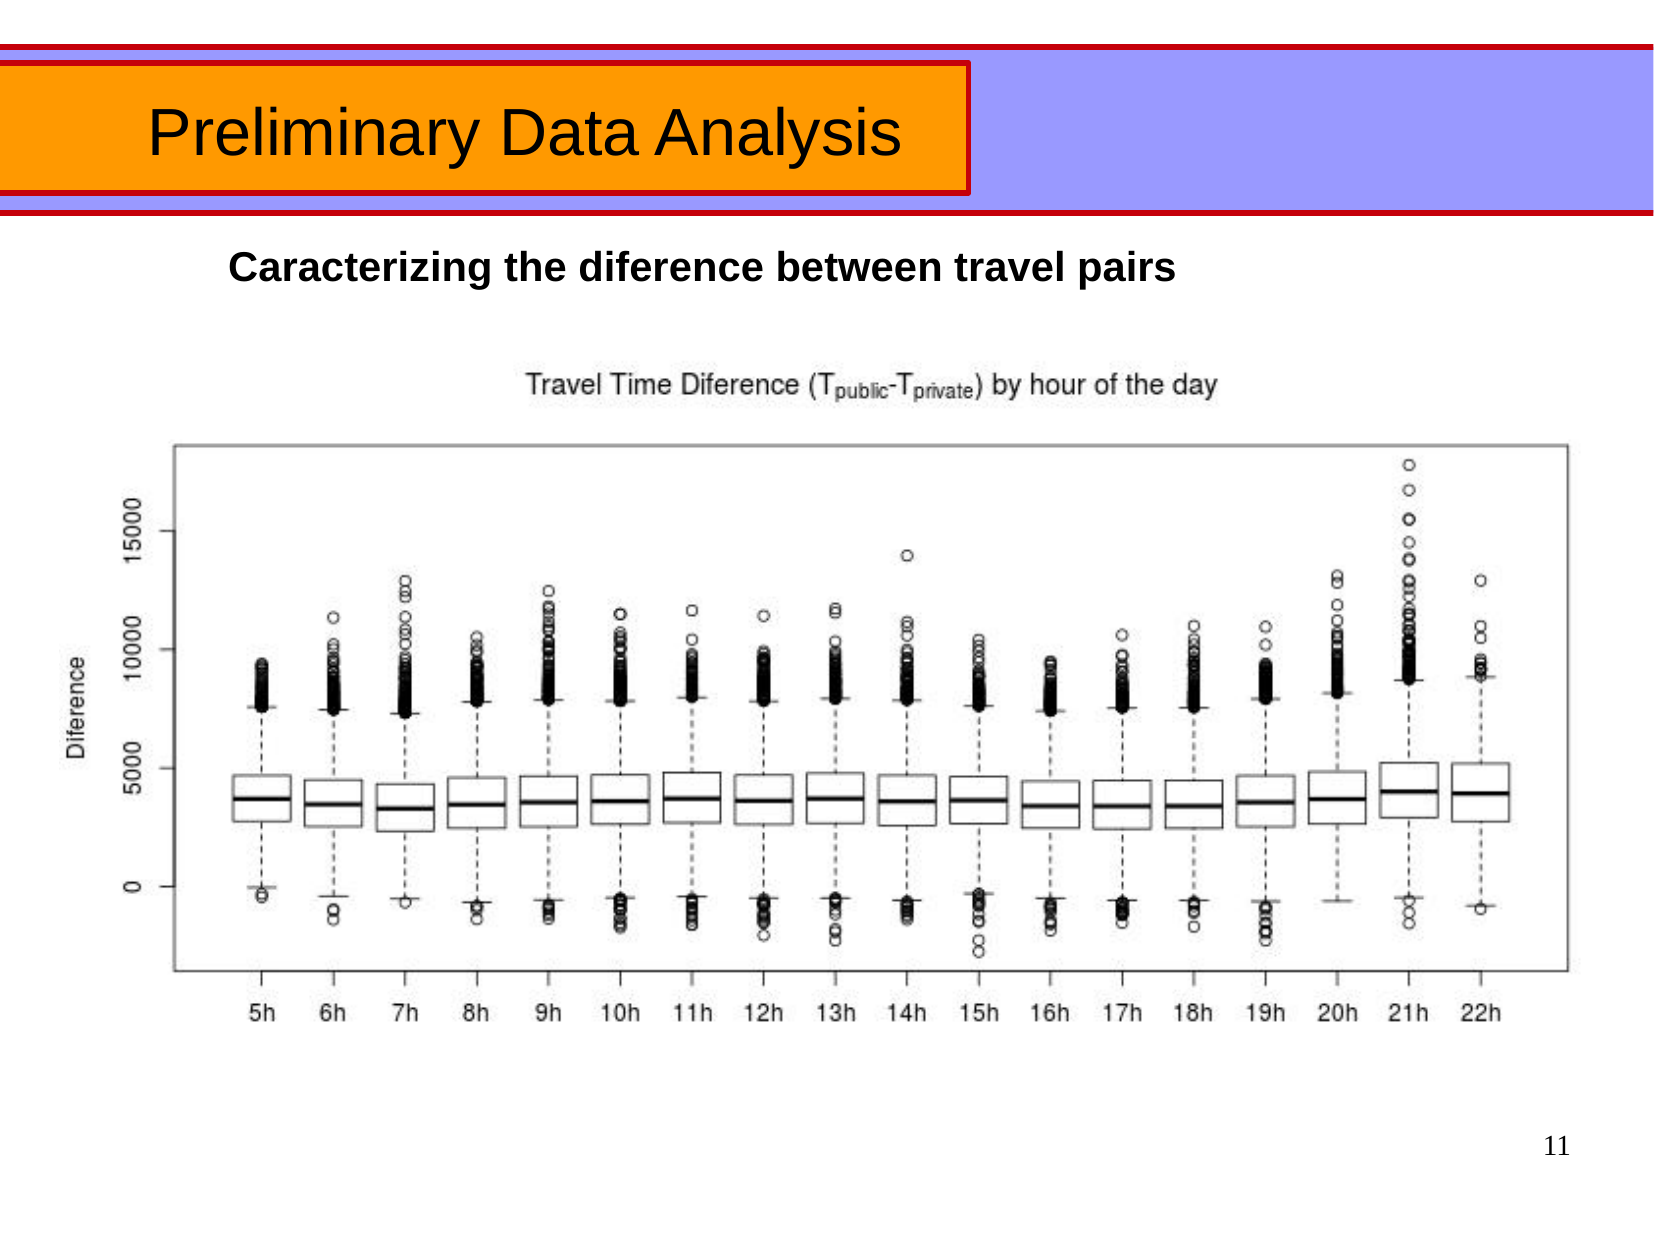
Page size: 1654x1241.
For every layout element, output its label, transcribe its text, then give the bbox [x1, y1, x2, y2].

title Preliminary Data Analysis [82, 57, 969, 207]
text_box [0, 47, 1654, 213]
picture [59, 330, 1628, 1116]
text_box Caracterizing the diference between travel pairs [129, 236, 1276, 298]
